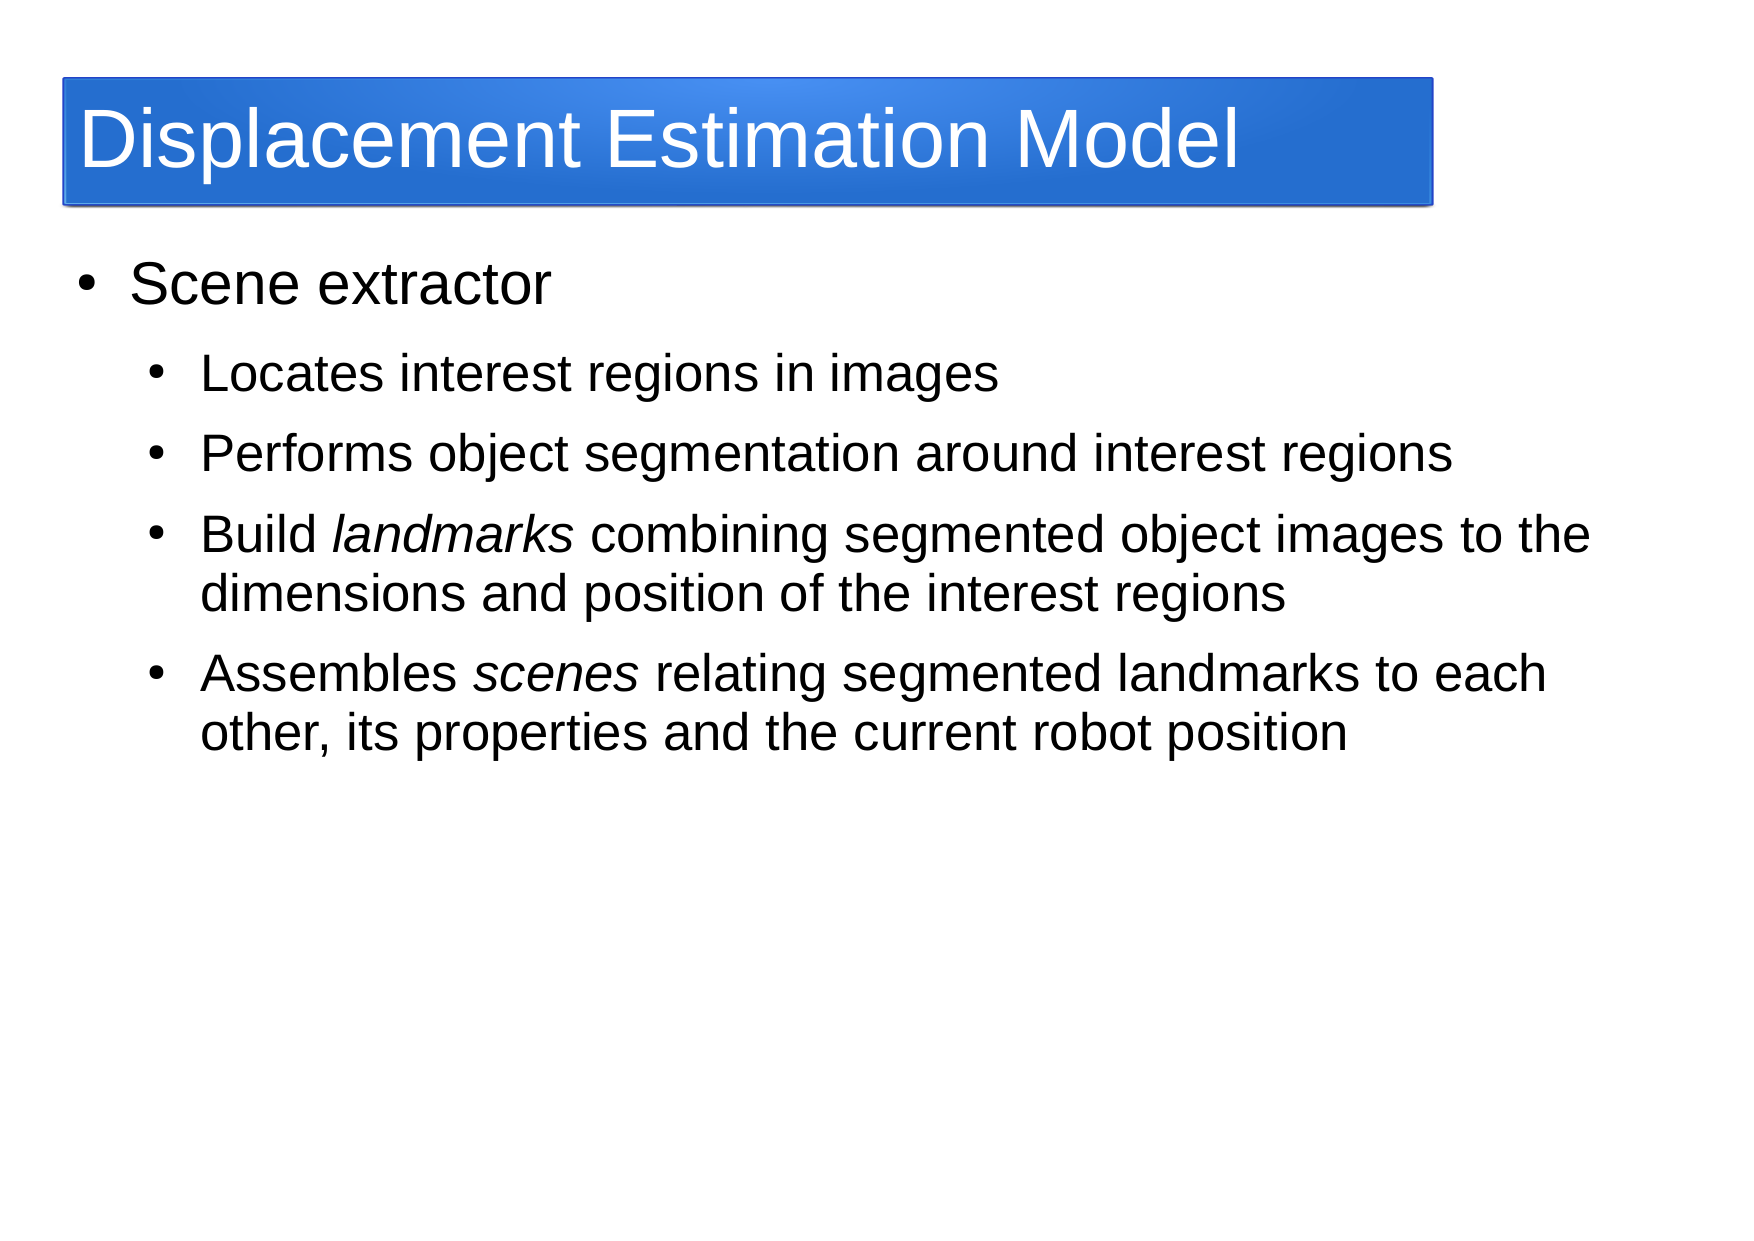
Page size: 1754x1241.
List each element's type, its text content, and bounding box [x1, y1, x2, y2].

list Scene extractor Locates interest regions in images Performs object segmentation around interest regions Build landmarks combining segmented object images to the dimensions and position of the interest regions Assembles scenes relating segmented landmarks to each other, its properties and the current robot position [58, 249, 1696, 1098]
title Displacement Estimation Model [78, 80, 1429, 198]
picture [58, 77, 1439, 209]
